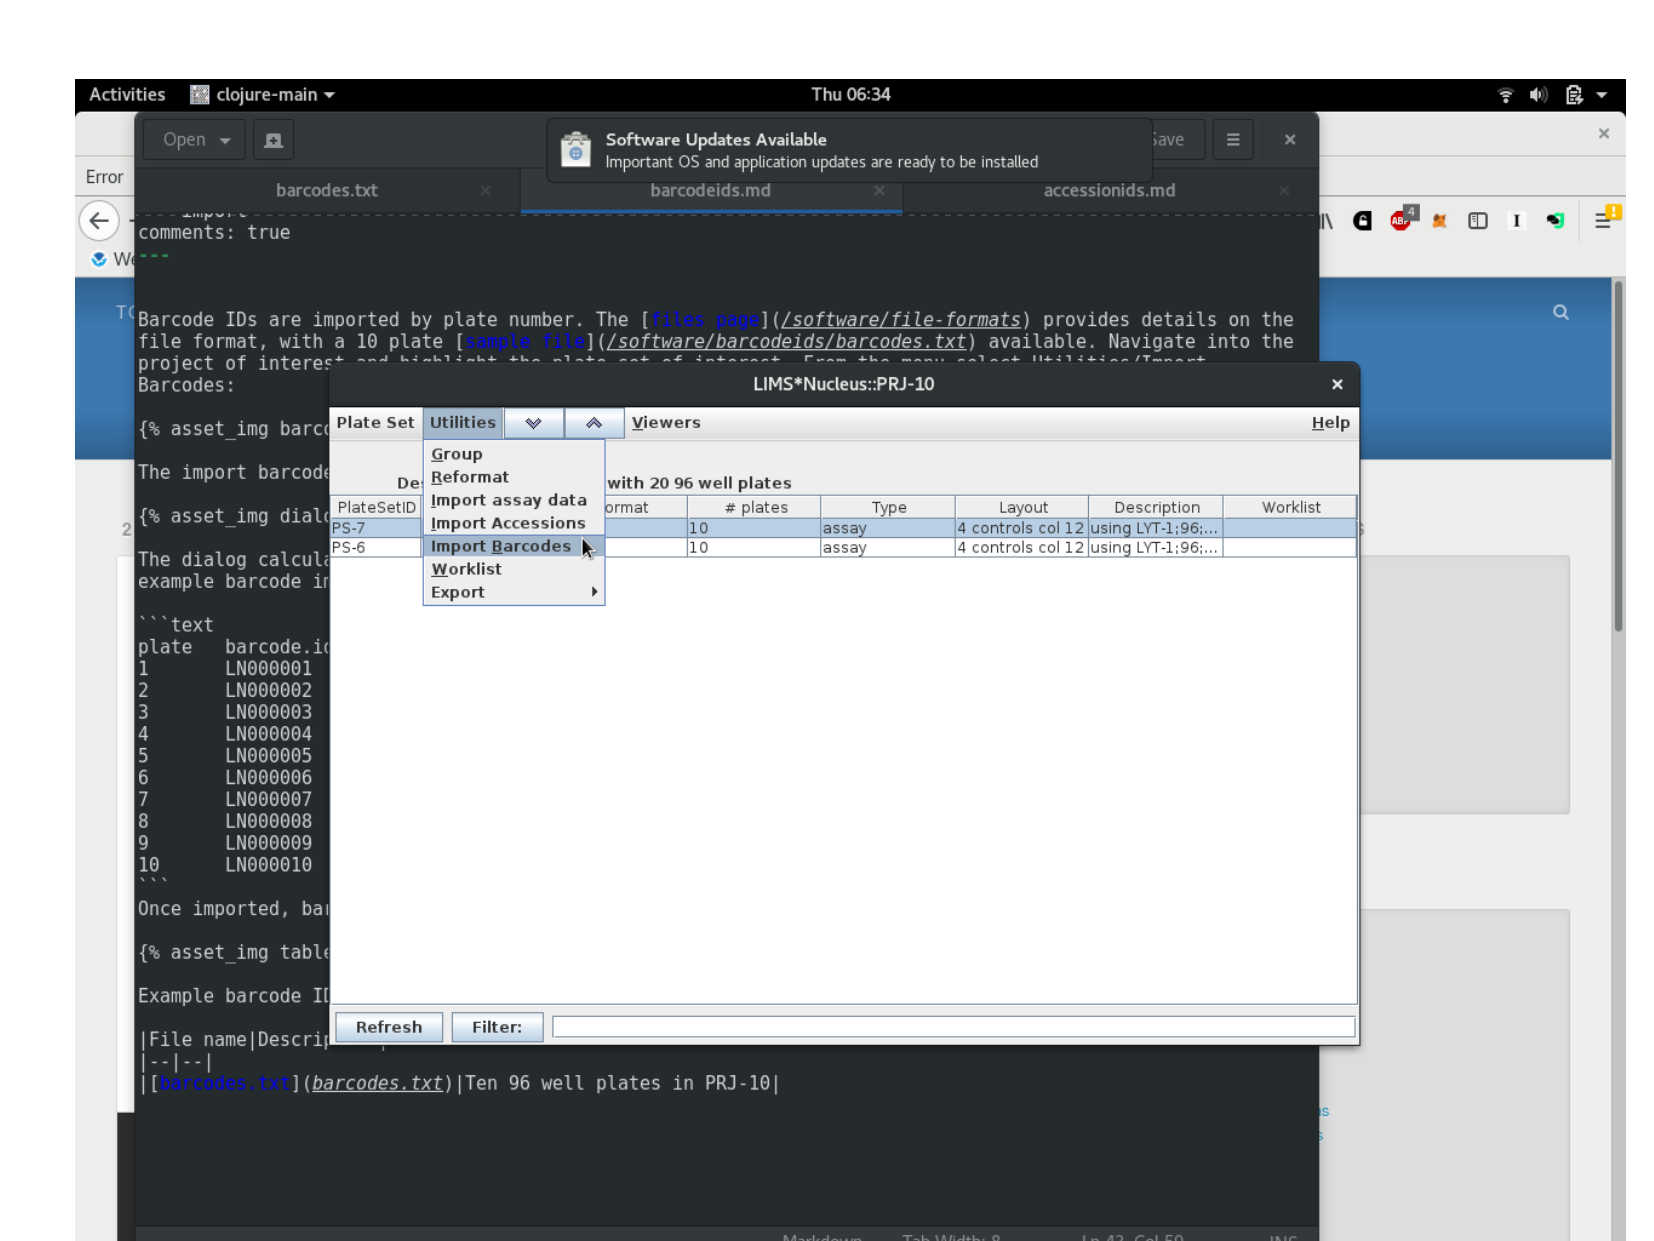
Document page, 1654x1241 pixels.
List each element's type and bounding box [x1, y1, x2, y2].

picture [75, 79, 1626, 1241]
